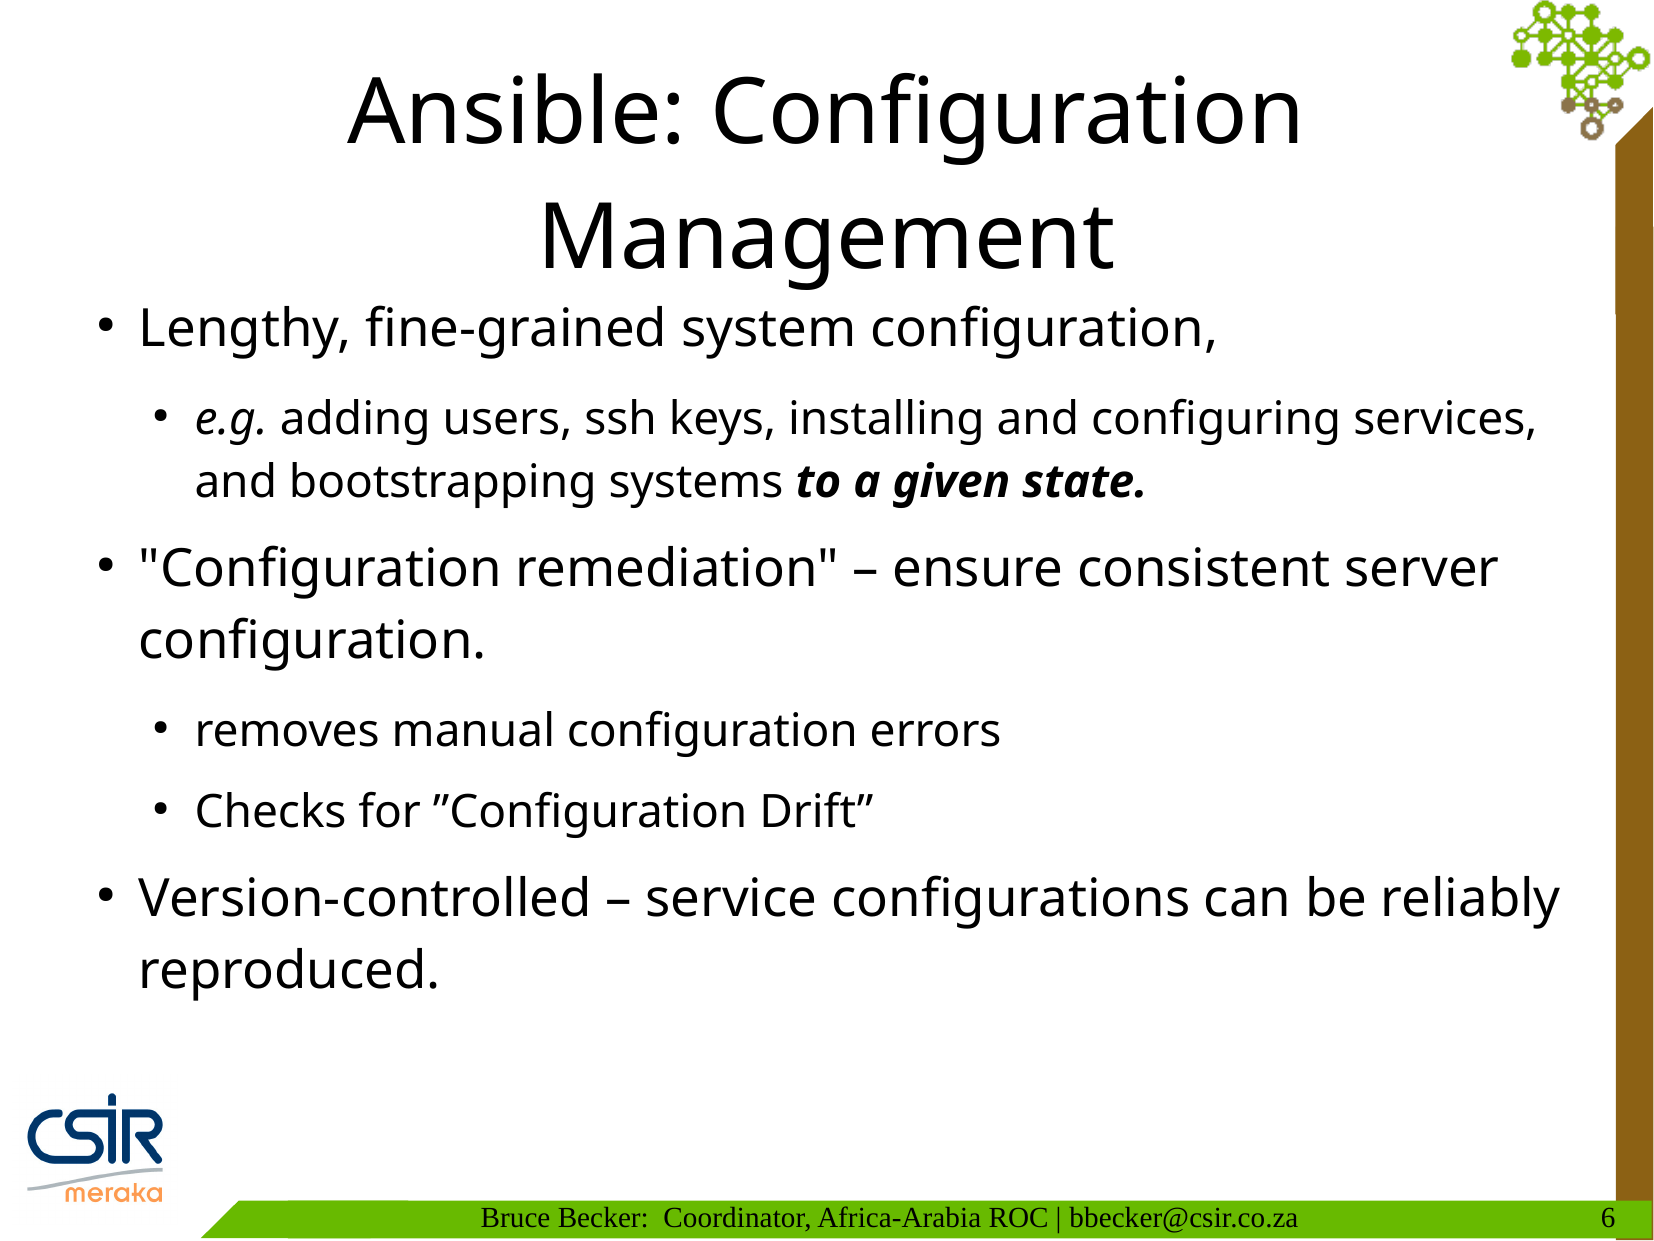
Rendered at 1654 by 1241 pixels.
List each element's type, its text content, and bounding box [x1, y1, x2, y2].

list Lengthy, fine-grained system configuration, e.g. adding users, ssh keys, installing and configuring services, and bootstrapping systems to a given state. "Configuration remediation" – ensure consistent server configuration. removes manual configuration errors Checks for ”Configuration Drift” Version-controlled – service configurations can be reliably reproduced. [82, 290, 1571, 1010]
picture [1503, 0, 1654, 144]
title Ansible: Configuration Management [82, 67, 1571, 275]
picture [12, 1074, 178, 1225]
